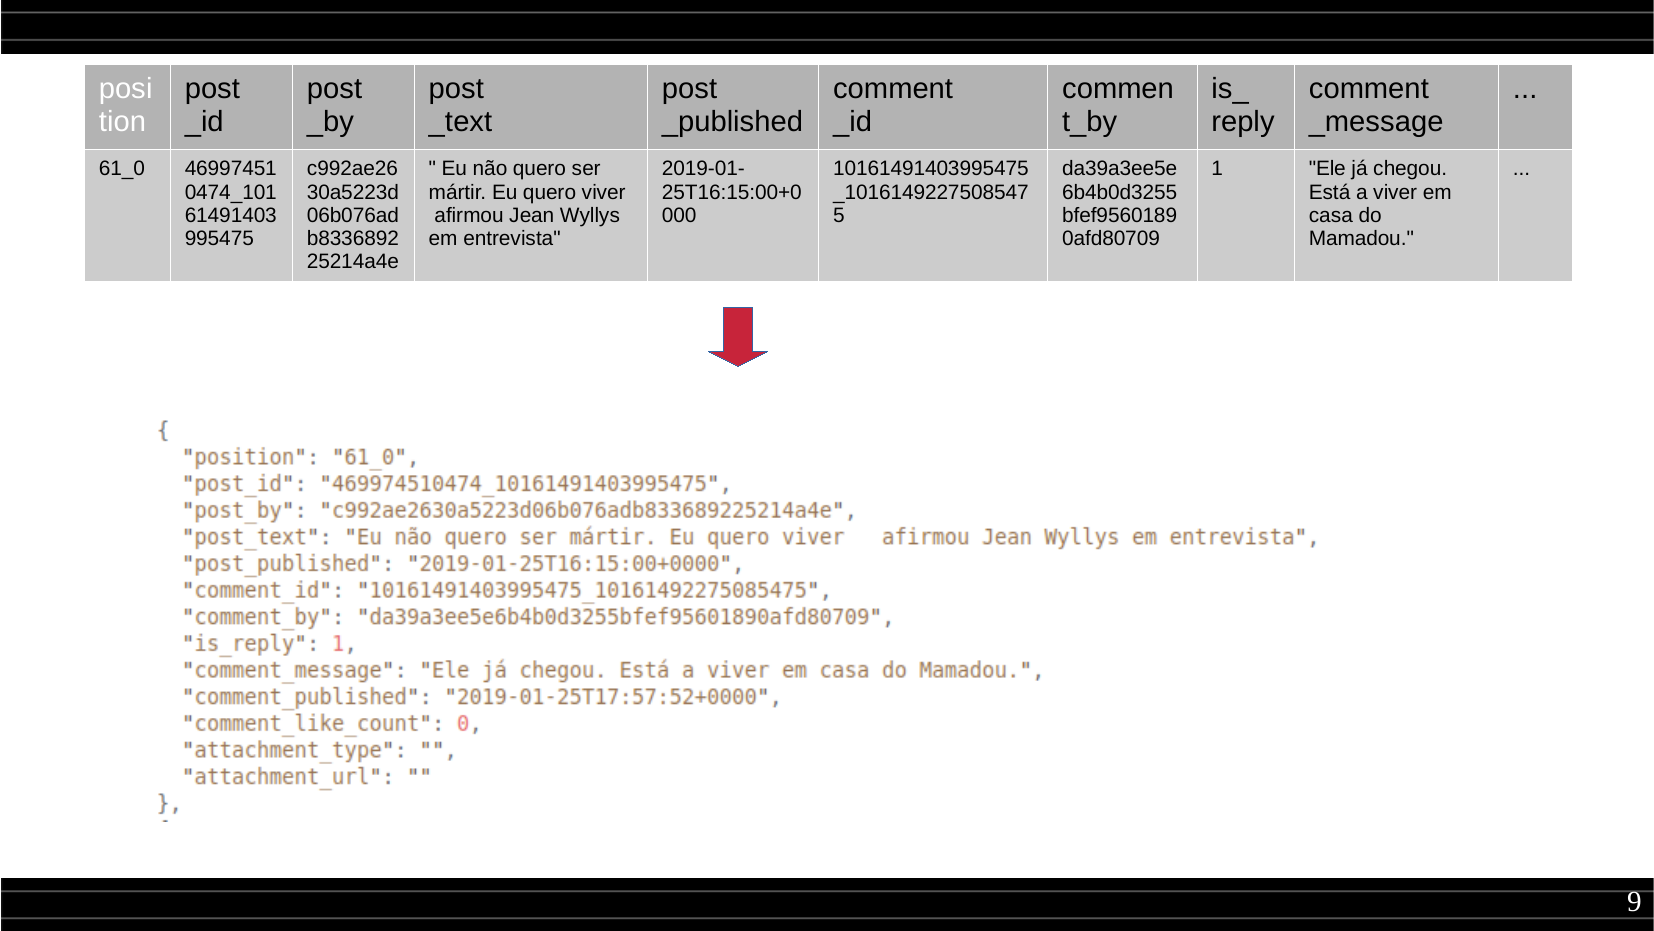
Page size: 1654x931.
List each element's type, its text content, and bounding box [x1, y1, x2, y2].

table_header ... [1499, 65, 1572, 149]
picture [1, 0, 1654, 54]
table_cell ... [1499, 150, 1572, 281]
table_cell 61_0 [85, 150, 170, 281]
table_cell 2019-01-25T16:15:00+0000 [648, 150, 818, 281]
table_cell 1 [1198, 150, 1294, 281]
table_header post _text [415, 65, 647, 149]
table_header post _published [648, 65, 818, 149]
table_header comment _id [819, 65, 1047, 149]
table_cell da39a3ee5e6b4b0d3255bfef95601890afd80709 [1048, 150, 1197, 281]
table_header comment _message [1295, 65, 1498, 149]
table_header is_ reply [1198, 65, 1294, 149]
table_cell 10161491403995475_10161492275085475 [819, 150, 1047, 281]
picture [154, 413, 1323, 822]
table_header comment_by [1048, 65, 1197, 149]
table_header post _id [171, 65, 292, 149]
table_cell " Eu não quero ser mártir. Eu quero viver afirmou Jean Wyllys em entrevista" [415, 150, 647, 281]
text_box [708, 307, 768, 367]
table_cell 469974510474_10161491403995475 [171, 150, 292, 281]
table_cell c992ae2630a5223d06b076adb833689225214a4e [293, 150, 414, 281]
table_cell "Ele já chegou. Está a viver em casa do Mamadou." [1295, 150, 1498, 281]
table_header post _by [293, 65, 414, 149]
table_header position [85, 65, 170, 149]
picture [1, 878, 1654, 931]
